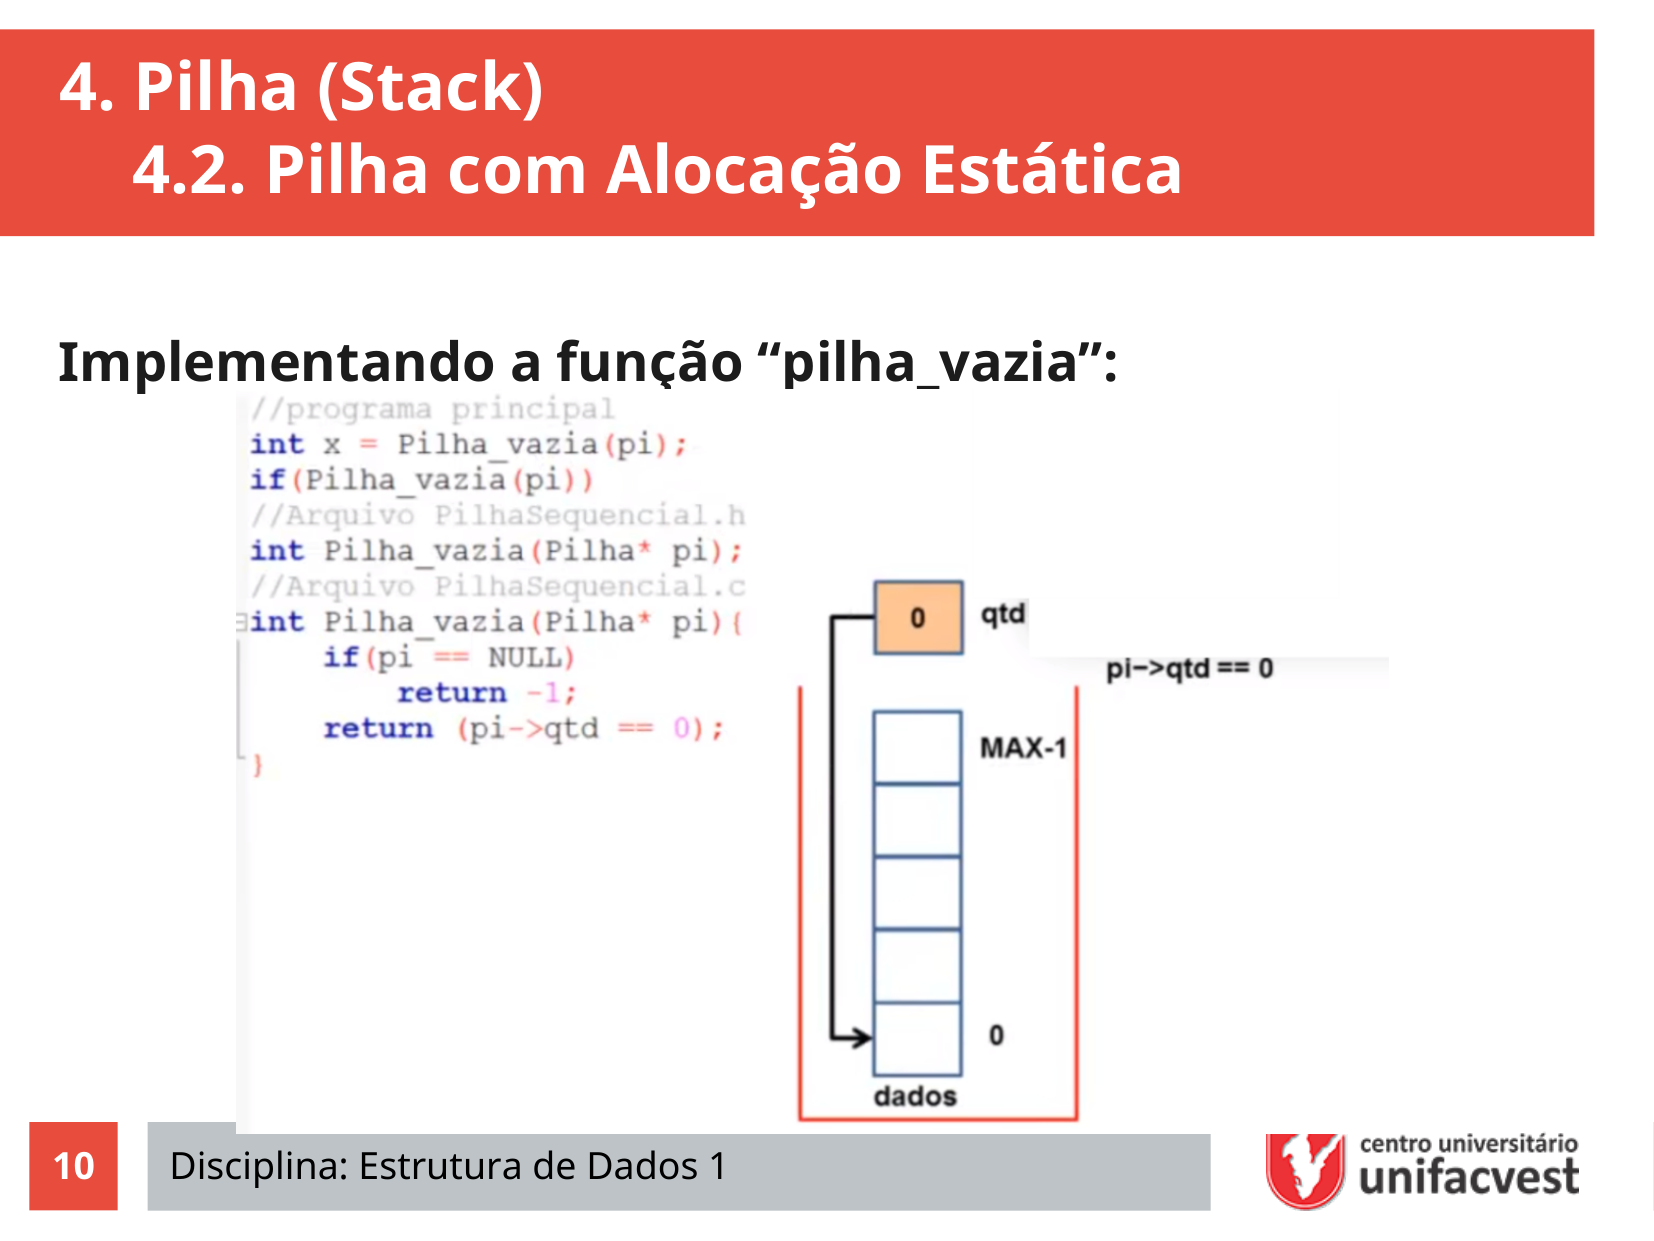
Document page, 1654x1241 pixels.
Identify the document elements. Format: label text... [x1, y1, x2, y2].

list Implementando a função “pilha_vazia”: [59, 324, 1566, 1093]
picture [236, 389, 1579, 1211]
title 4. Pilha (Stack) 4.2. Pilha com Alocação Estática [59, 59, 1595, 207]
text_box Disciplina: Estrutura de Dados 1 [154, 1132, 1205, 1196]
text_box [1238, 1120, 1654, 1212]
